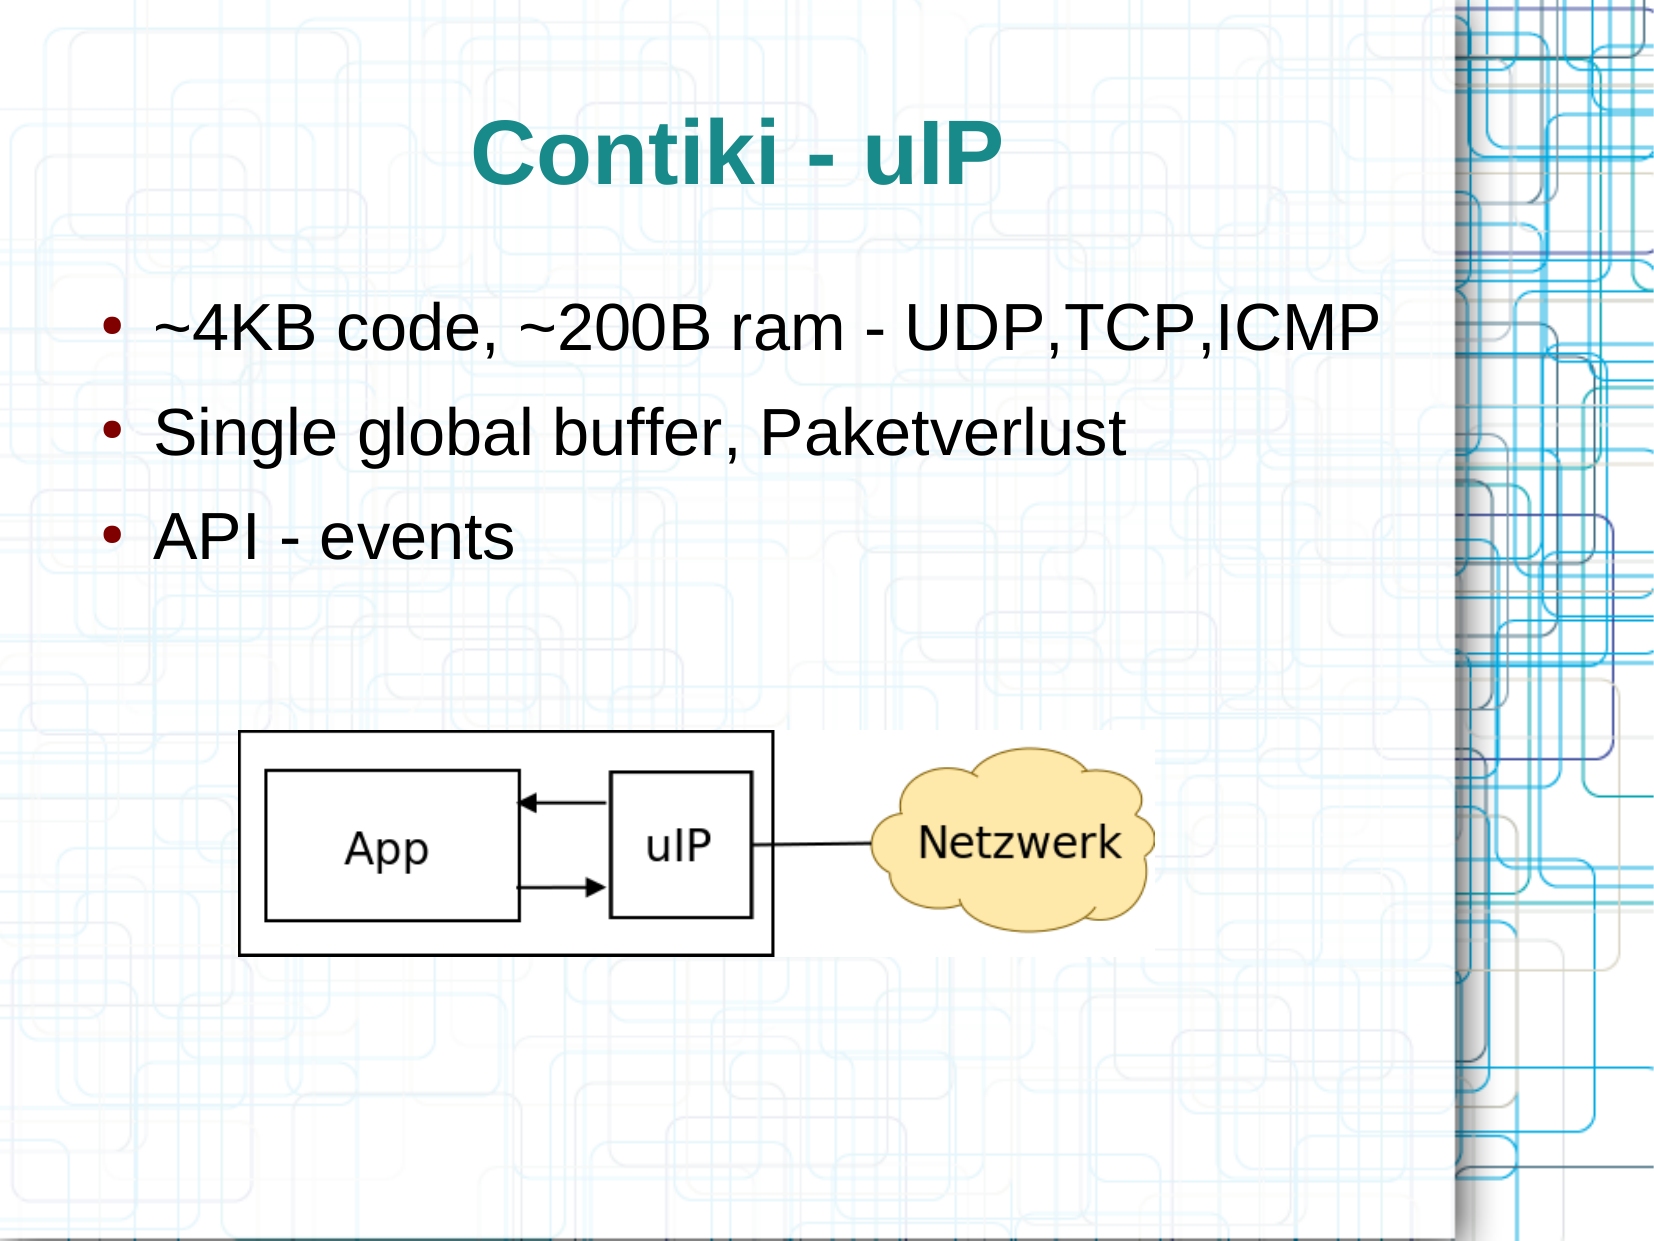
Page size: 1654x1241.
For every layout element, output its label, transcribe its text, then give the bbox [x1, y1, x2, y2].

picture [0, 0, 1654, 1241]
list ~4KB code, ~200B ram - UDP,TCP,ICMP Single global buffer, Paketverlust API - events [82, 290, 1418, 1094]
title Contiki - uIP [59, 56, 1418, 250]
